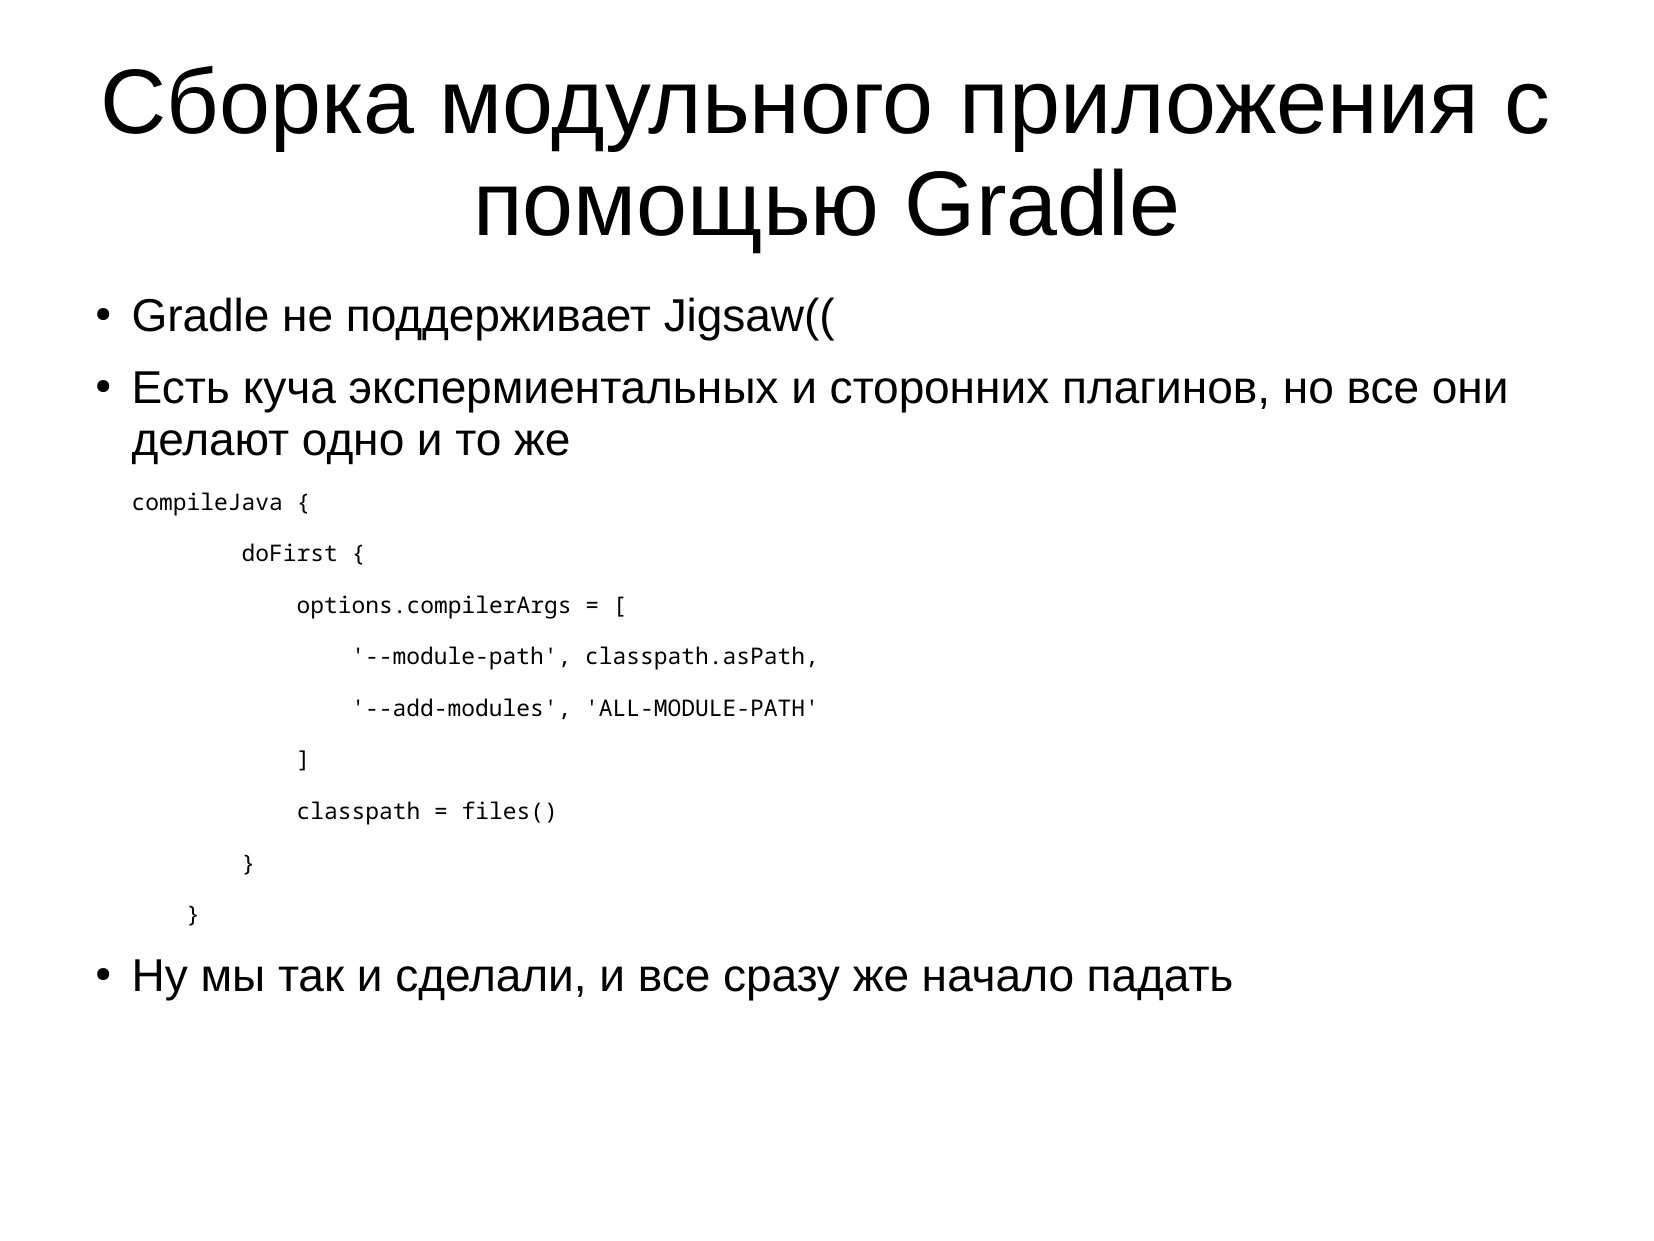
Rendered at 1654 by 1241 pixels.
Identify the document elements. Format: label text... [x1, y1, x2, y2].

title Сборка модульного приложения с помощью Gradle [82, 49, 1571, 257]
list Gradle не поддерживает Jigsaw(( Есть куча экспермиентальных и сторонних плагинов, но все они делают одно и то же compileJava { doFirst { options.compilerArgs = [ '--module-path', classpath.asPath, '--add-modules', 'ALL-MODULE-PATH' ] classpath = files() } } Ну мы так и сделали, и все сразу же начало падать [82, 290, 1571, 1010]
